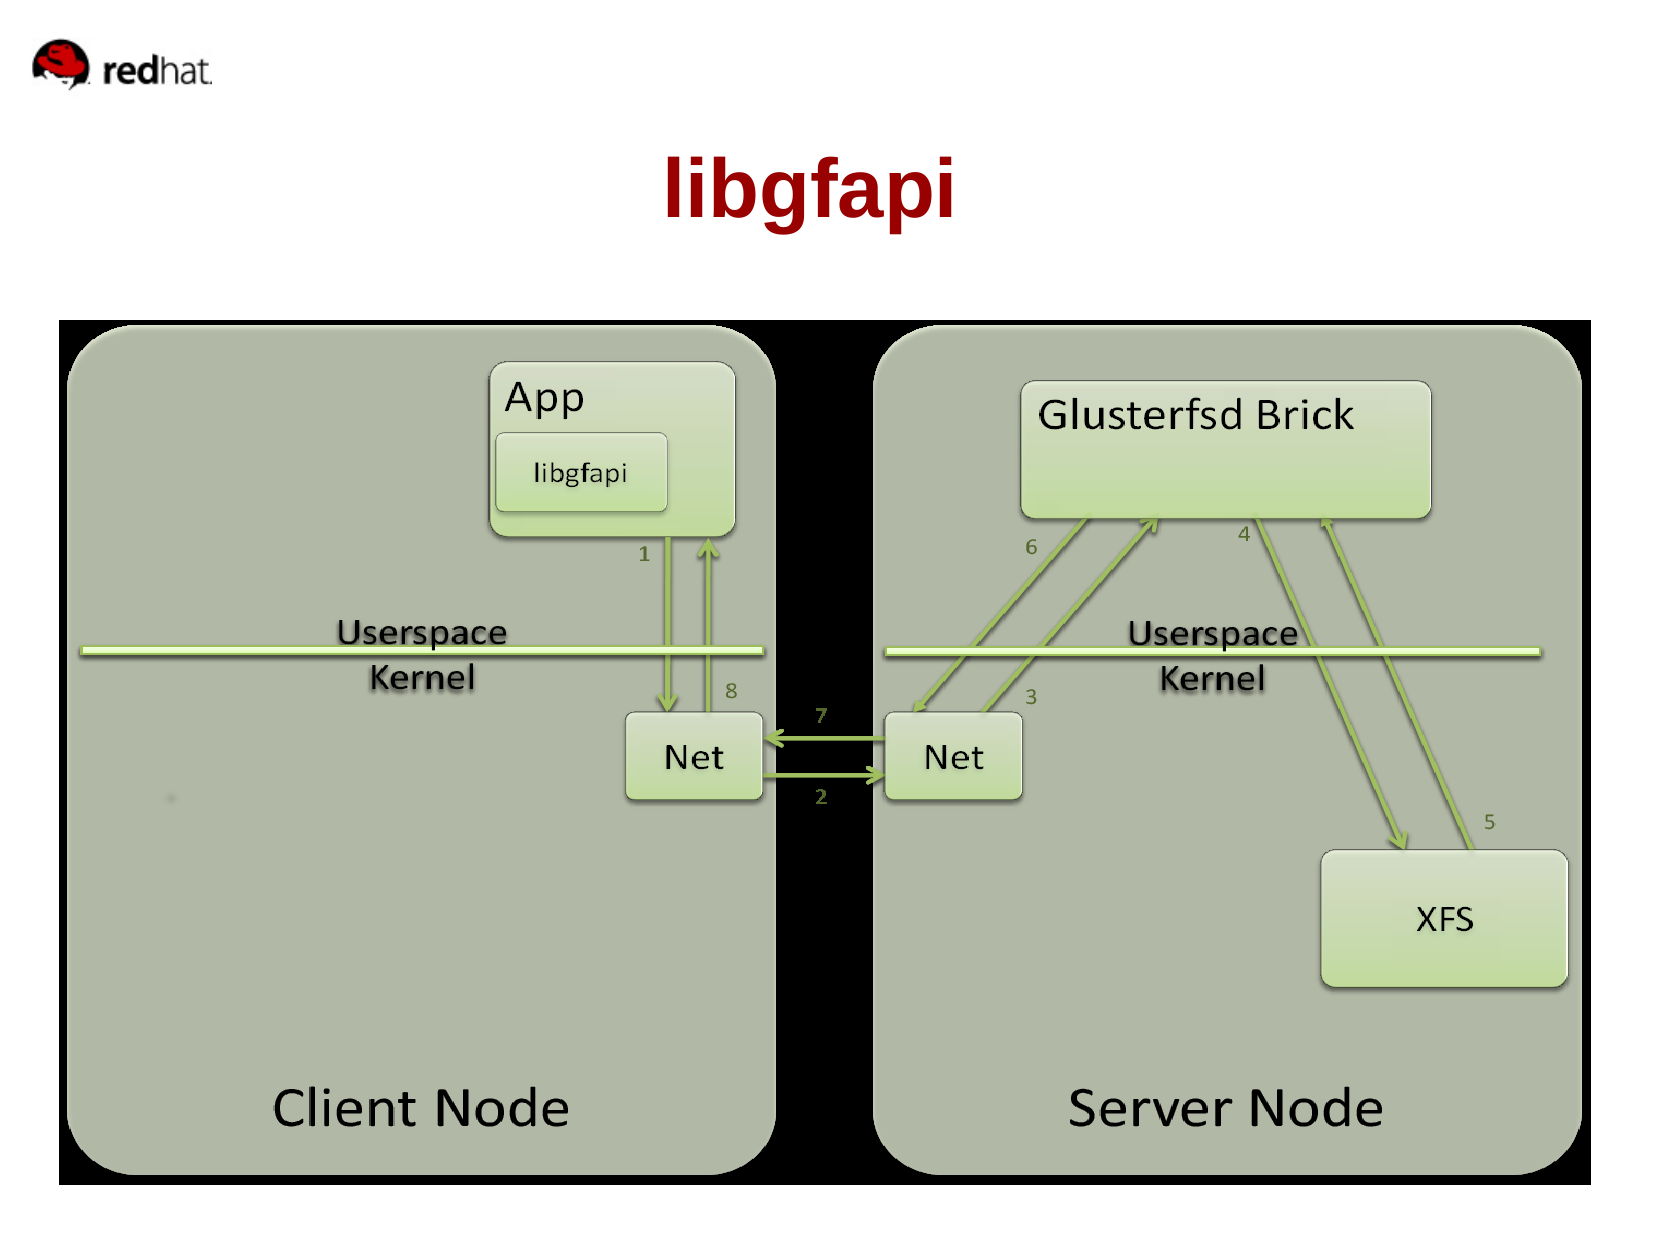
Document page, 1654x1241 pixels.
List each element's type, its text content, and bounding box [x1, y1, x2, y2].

picture [59, 320, 1591, 1186]
picture [31, 37, 212, 98]
text_box libgfapi [339, 135, 1306, 243]
